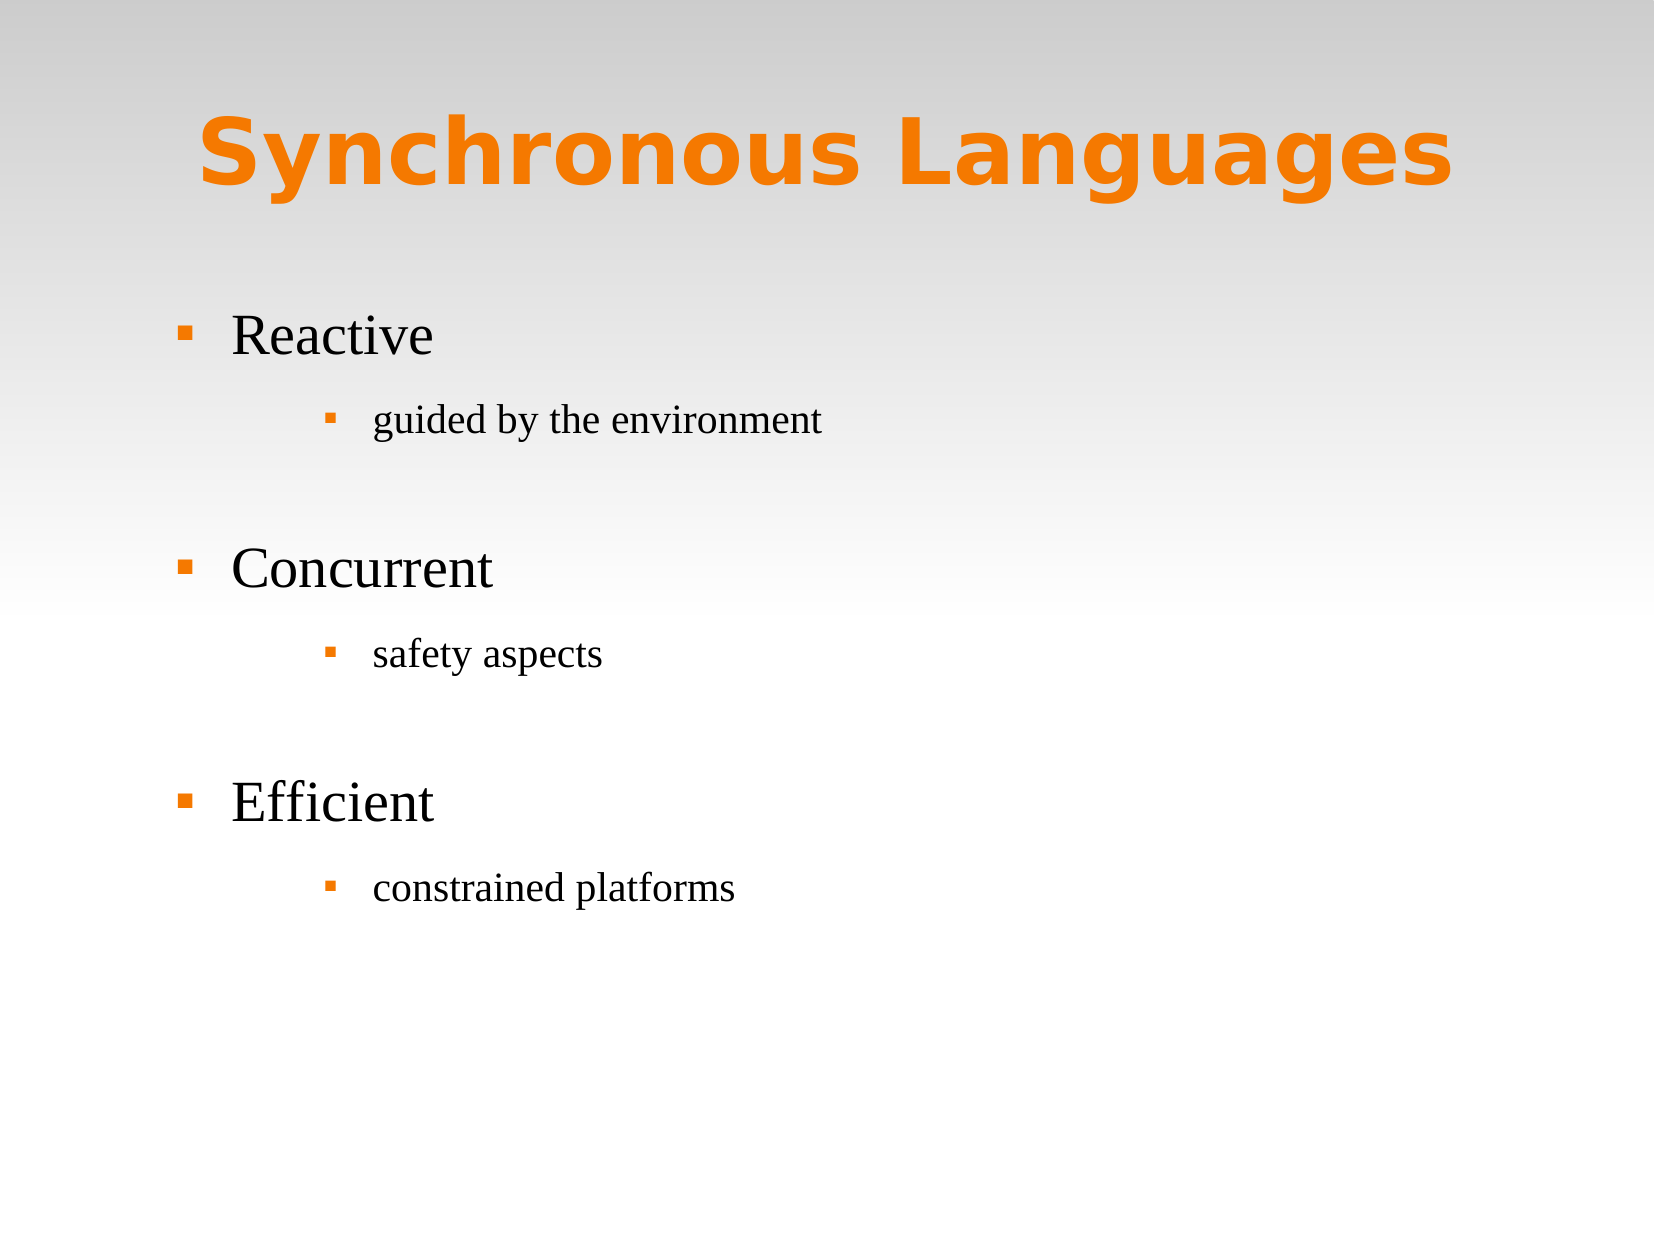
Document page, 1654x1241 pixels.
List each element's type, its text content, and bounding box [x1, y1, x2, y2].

list Reactive guided by the environment Concurrent safety aspects Efficient constrained platforms [89, 302, 1426, 1121]
title Synchronous Languages [82, 49, 1571, 257]
